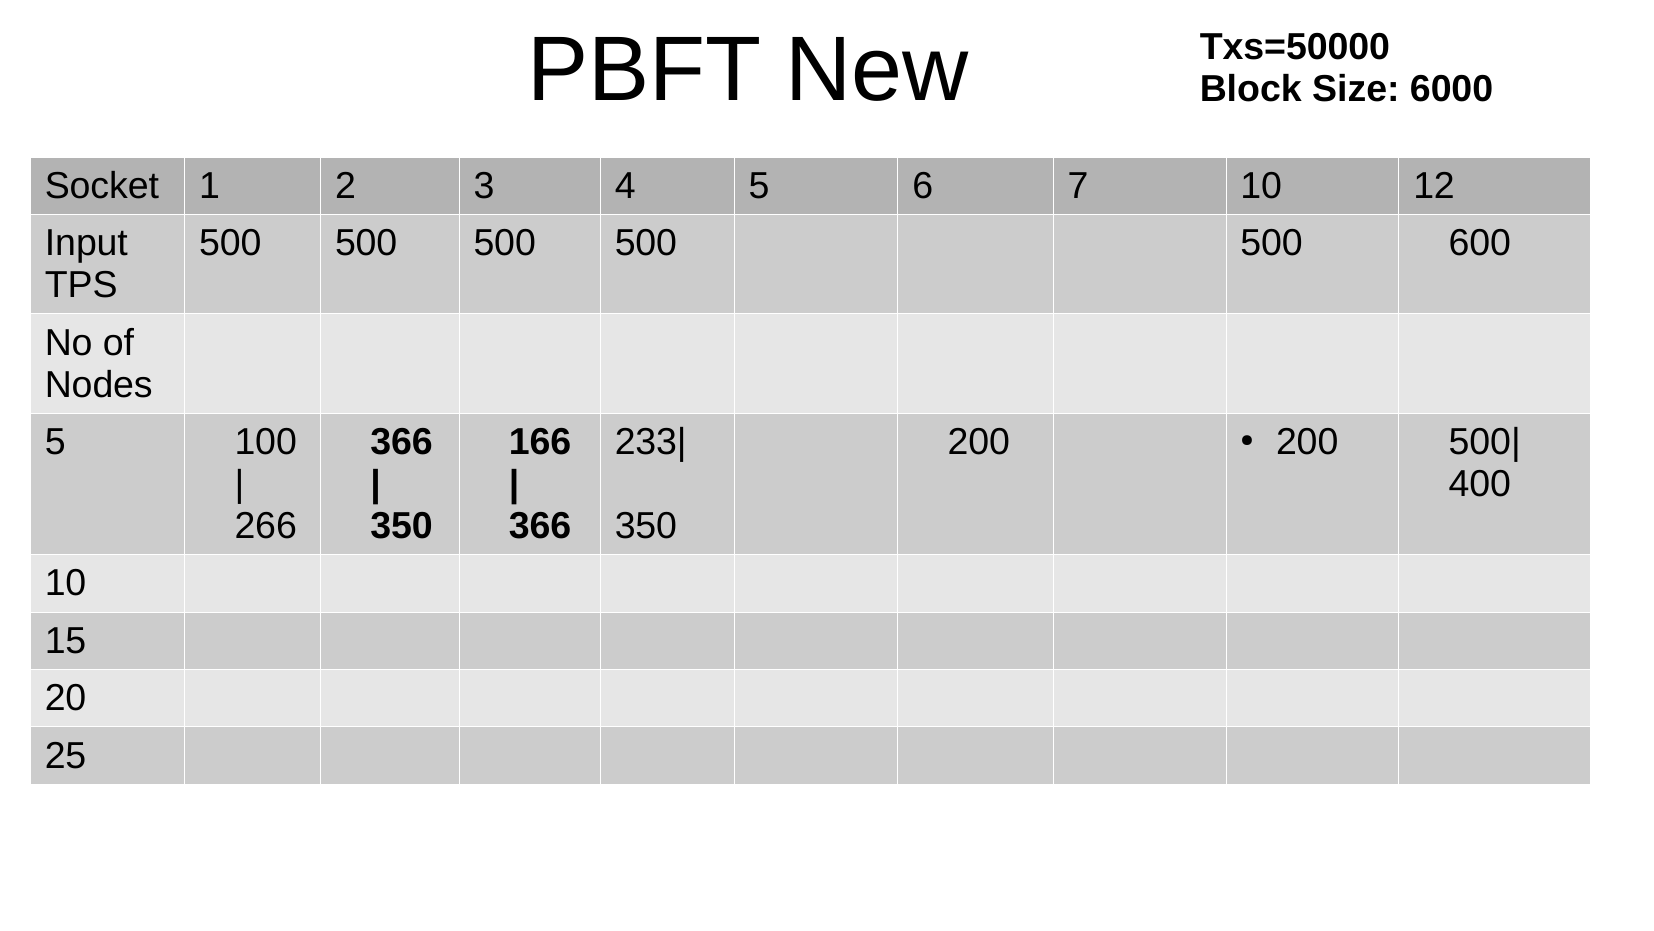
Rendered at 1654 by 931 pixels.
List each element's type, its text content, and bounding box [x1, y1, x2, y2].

table_header 5 [735, 158, 897, 214]
table_cell [321, 314, 459, 413]
table_cell [321, 555, 459, 612]
table_cell [1227, 727, 1398, 784]
table_cell [1227, 555, 1398, 612]
table_cell [185, 670, 320, 726]
table_cell [898, 555, 1053, 612]
table_cell 10 [31, 555, 184, 612]
table_cell [735, 727, 897, 784]
table_cell 500|400 [1399, 414, 1590, 554]
table_cell [1399, 555, 1590, 612]
table_cell [185, 314, 320, 413]
table_cell [460, 613, 600, 669]
table_cell 233| 350 [601, 414, 734, 554]
table_cell [601, 613, 734, 669]
table_cell [601, 727, 734, 784]
table_cell [735, 613, 897, 669]
table_header 6 [898, 158, 1053, 214]
table_cell Input TPS [31, 215, 184, 313]
table_header Socket [31, 158, 184, 214]
table_cell 500 [1227, 215, 1398, 313]
table_cell [735, 414, 897, 554]
table_cell [1054, 613, 1226, 669]
table_cell [898, 670, 1053, 726]
table_header 4 [601, 158, 734, 214]
table_cell [1227, 314, 1398, 413]
table_cell [1227, 670, 1398, 726]
table_cell 25 [31, 727, 184, 784]
table_cell 500 [185, 215, 320, 313]
table_cell [1399, 670, 1590, 726]
table_header 1 [185, 158, 320, 214]
table_header 12 [1399, 160, 1590, 214]
table_header 2 [321, 158, 459, 214]
table_cell [1054, 555, 1226, 612]
table_cell 200 [1227, 414, 1398, 554]
table_cell [1054, 314, 1226, 413]
table_header 3 [460, 158, 600, 214]
table_cell [321, 670, 459, 726]
table_cell 15 [31, 613, 184, 669]
table_cell [601, 555, 734, 612]
table_header 7 [1054, 158, 1226, 214]
table_cell [1054, 414, 1226, 554]
table_cell [1399, 727, 1590, 784]
table_cell [898, 727, 1053, 784]
table_cell [898, 613, 1053, 669]
table_cell [735, 670, 897, 726]
table_cell 100|266 [185, 414, 320, 554]
table_cell 500 [601, 215, 734, 313]
table_cell [185, 555, 320, 612]
table_cell [460, 555, 600, 612]
table_cell [1227, 613, 1398, 669]
table_cell No of Nodes [31, 314, 184, 413]
table_cell [321, 613, 459, 669]
table_cell [185, 613, 320, 669]
table_cell [185, 727, 320, 784]
table_cell [1399, 613, 1590, 669]
table_cell 200 [898, 414, 1053, 554]
table_cell [1054, 215, 1226, 313]
table_cell [1399, 314, 1590, 413]
table_cell 500 [321, 215, 459, 313]
table_cell [735, 314, 897, 413]
table_cell [460, 727, 600, 784]
table_cell [898, 314, 1053, 413]
table_cell 366 | 350 [321, 414, 459, 554]
table_cell 600 [1399, 215, 1590, 313]
table_cell [735, 215, 897, 313]
table_cell [735, 555, 897, 612]
table_header 10 [1227, 160, 1398, 214]
table_cell [460, 670, 600, 726]
table_cell [1054, 670, 1226, 726]
table_cell 166 | 366 [460, 414, 600, 554]
table_cell [898, 215, 1053, 313]
table_cell [321, 727, 459, 784]
title PBFT New [255, 17, 1268, 121]
table_cell [601, 670, 734, 726]
table_cell [601, 314, 734, 413]
table_cell 20 [31, 670, 184, 726]
table_cell [460, 314, 600, 413]
table_cell [1054, 727, 1226, 784]
text_box Txs=50000 Block Size: 6000 [1185, 18, 1621, 160]
table_cell 500 [460, 215, 600, 313]
table_cell 5 [31, 414, 184, 554]
